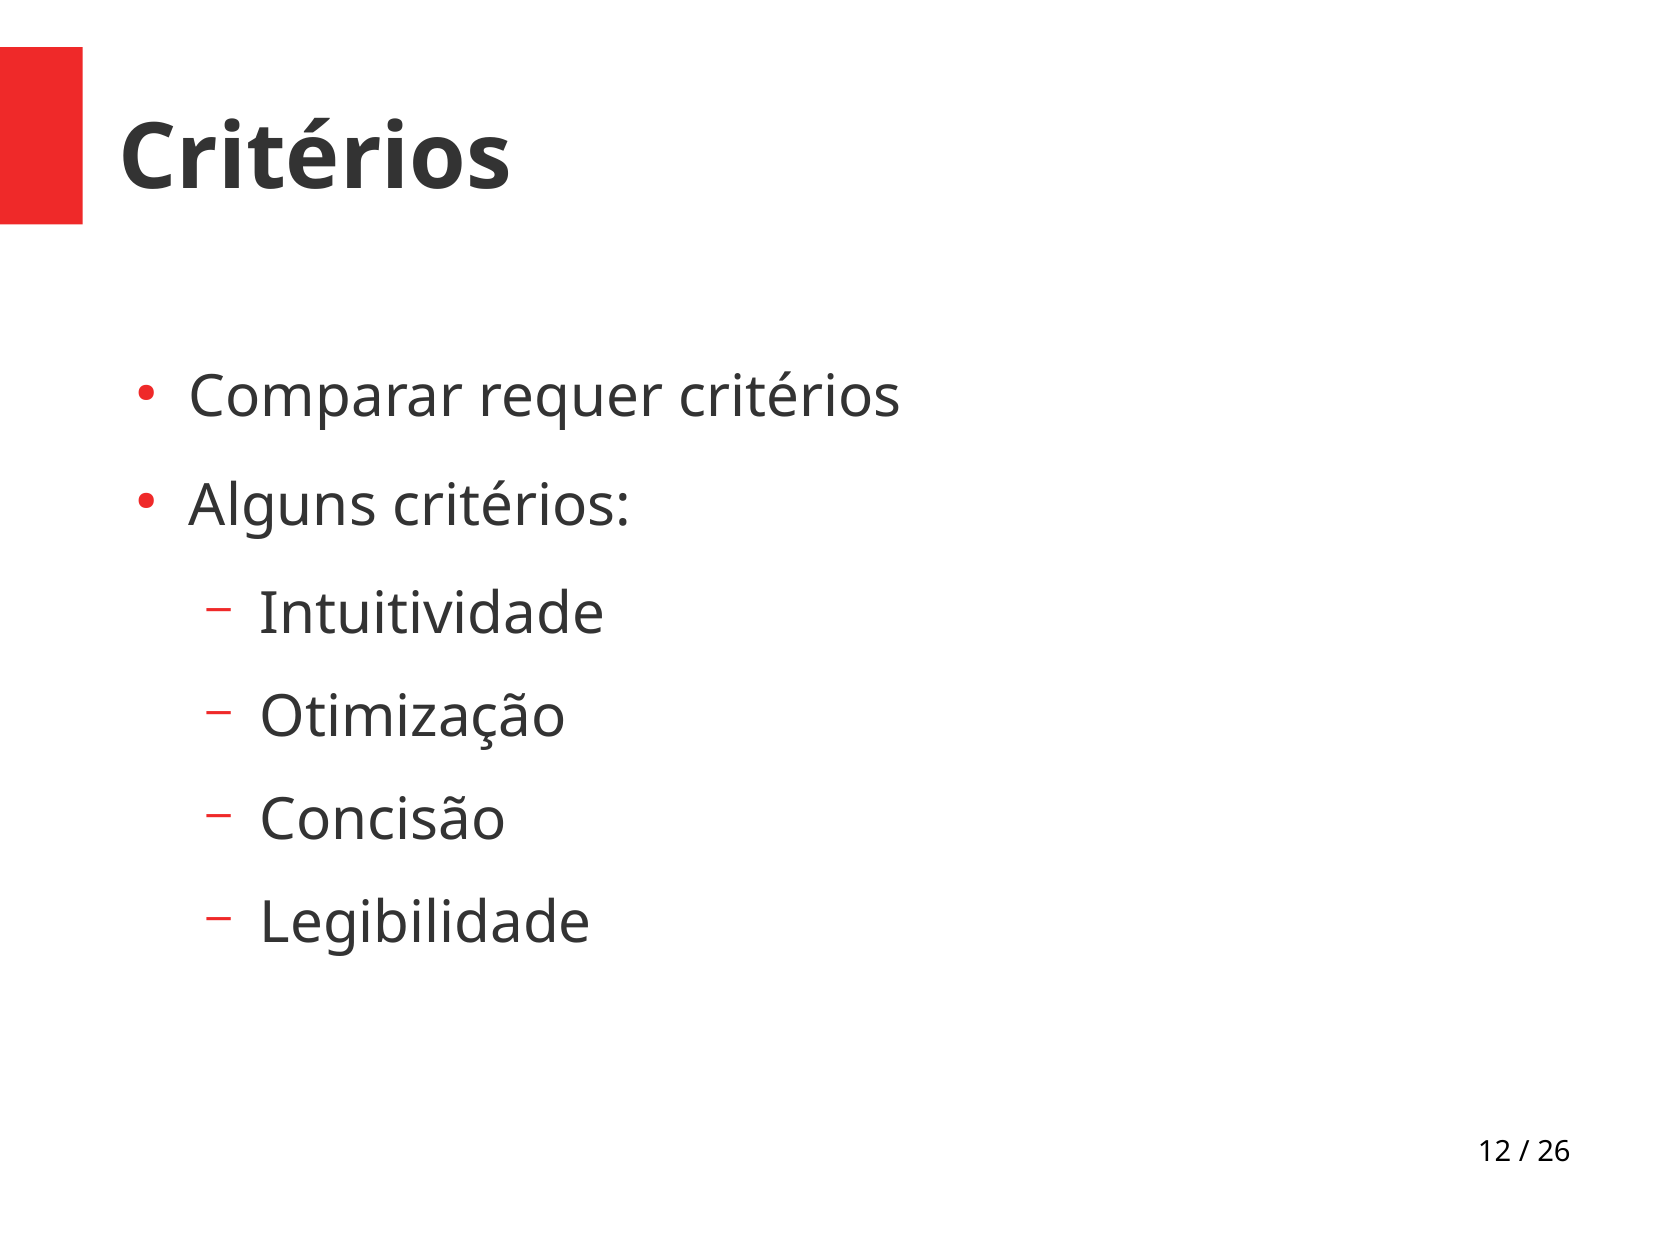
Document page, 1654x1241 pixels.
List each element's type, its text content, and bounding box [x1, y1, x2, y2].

list Comparar requer critérios Alguns critérios: Intuitividade Otimização Concisão Legibilidade [118, 354, 1536, 1074]
title Critérios [118, 49, 1571, 257]
